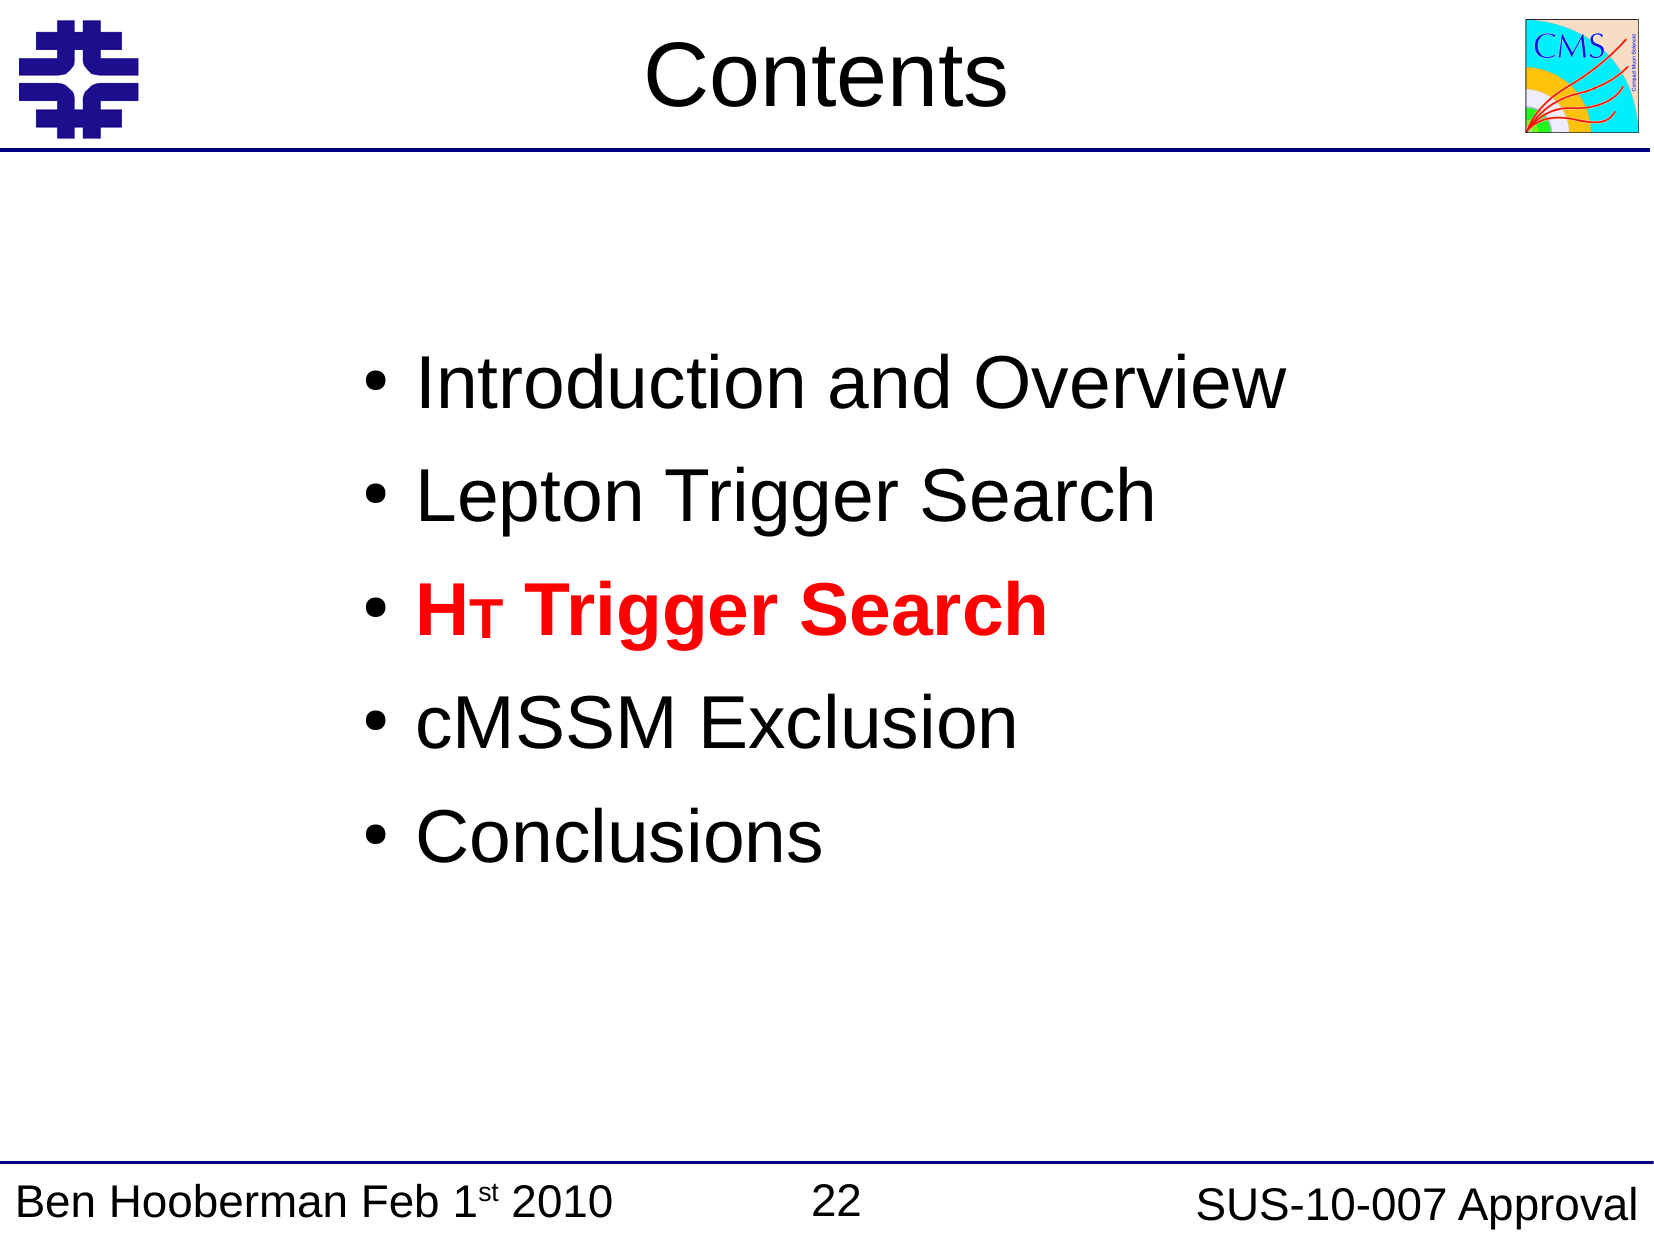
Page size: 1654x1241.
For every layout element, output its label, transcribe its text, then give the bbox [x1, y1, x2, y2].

list Introduction and Overview Lepton Trigger Search HT Trigger Search cMSSM Exclusion Conclusions [344, 340, 1405, 928]
title Contents [0, 0, 1654, 151]
